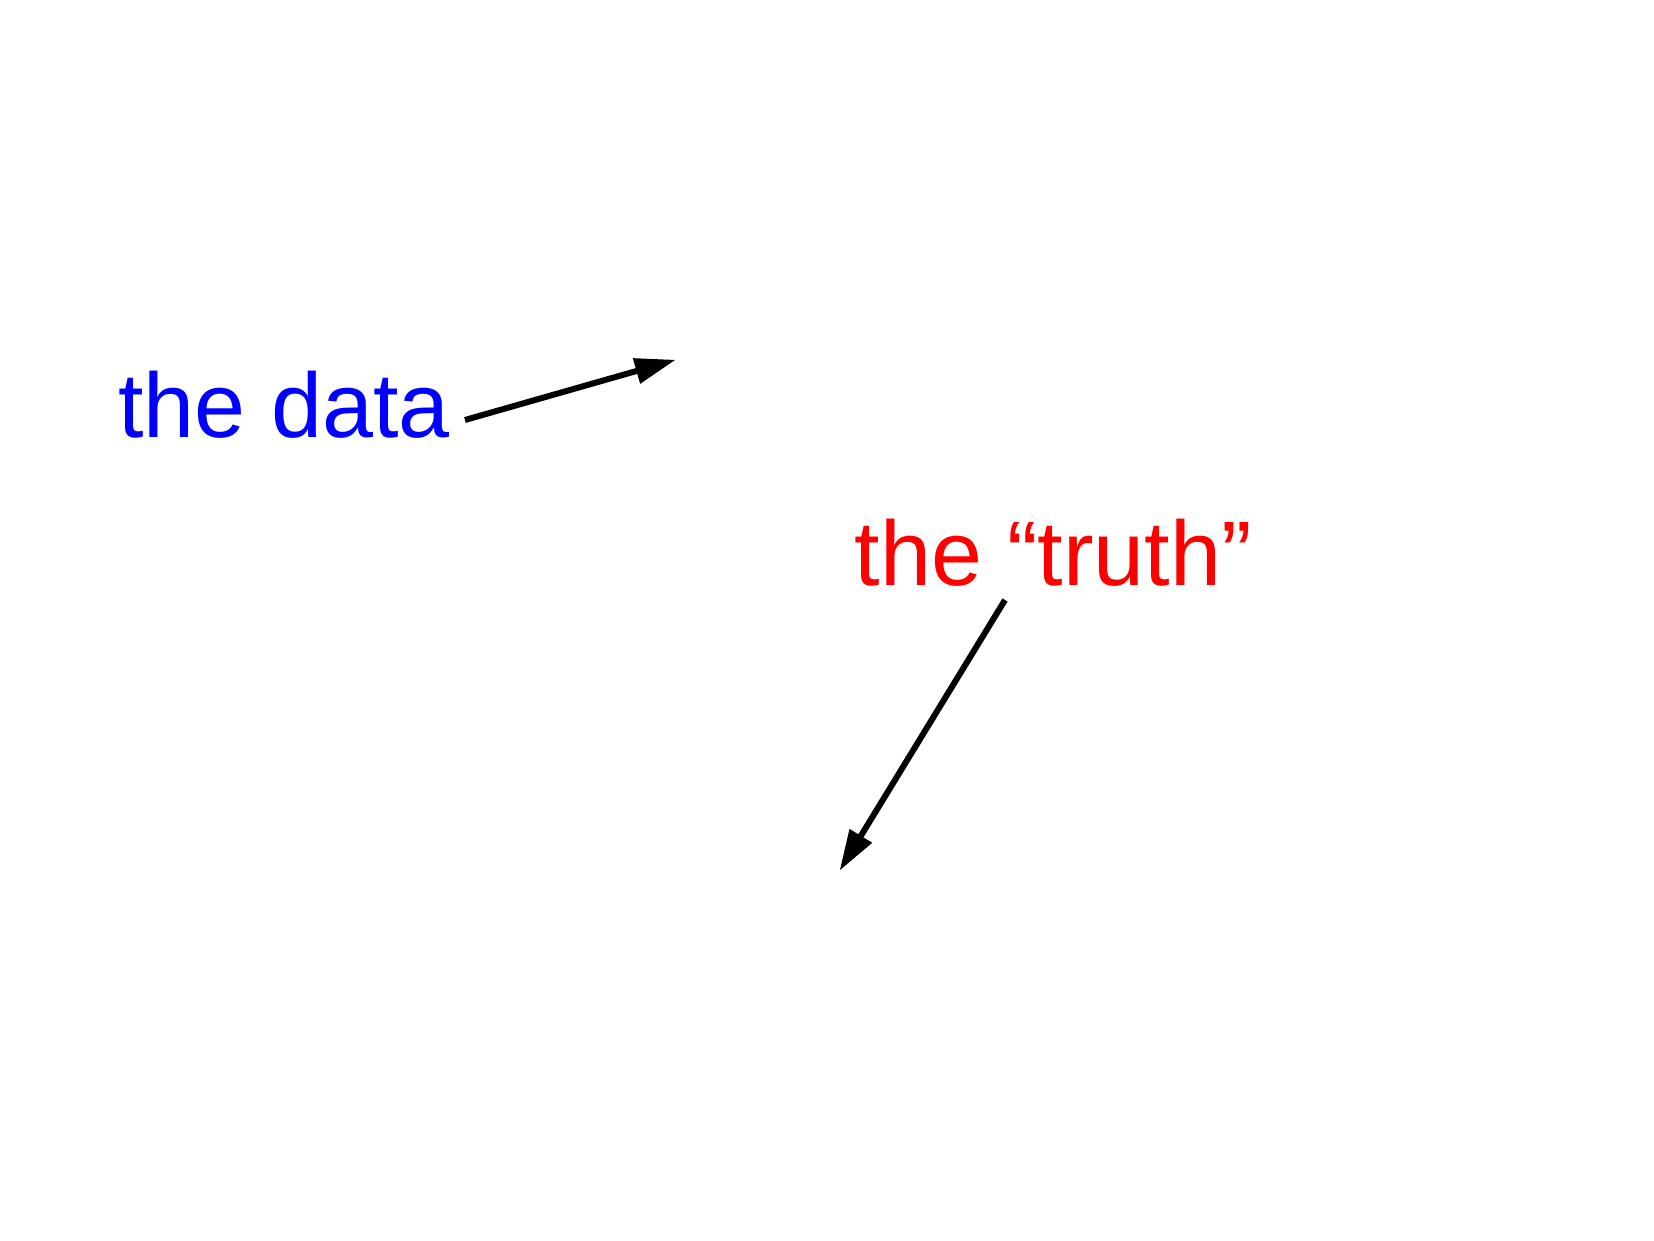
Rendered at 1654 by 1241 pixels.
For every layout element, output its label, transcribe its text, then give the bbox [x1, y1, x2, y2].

text_box the “truth” [840, 495, 1268, 613]
picture [123, 0, 1530, 1241]
text_box the data [103, 347, 466, 466]
